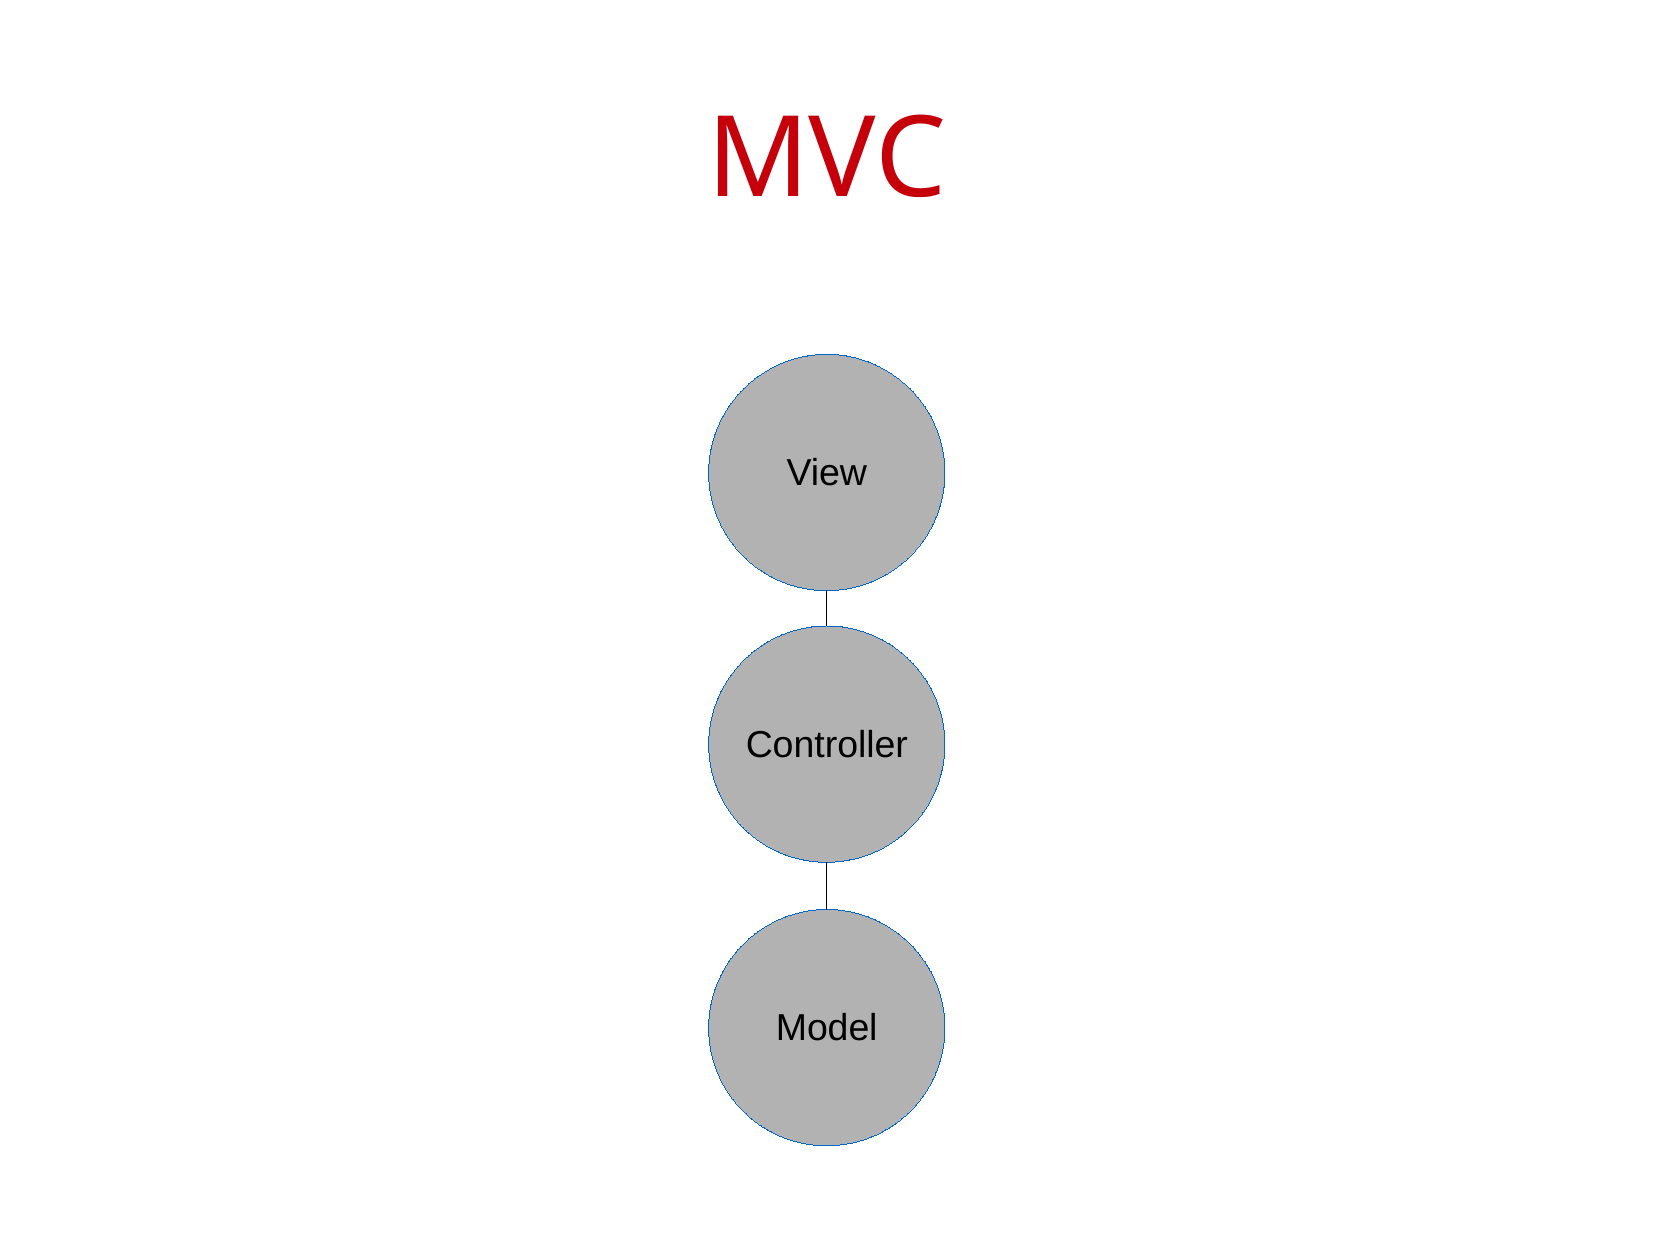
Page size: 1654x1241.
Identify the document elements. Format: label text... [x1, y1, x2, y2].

text_box Controller [708, 625, 945, 863]
title MVC [82, 49, 1571, 257]
text_box Model [708, 909, 945, 1146]
text_box View [708, 354, 945, 591]
